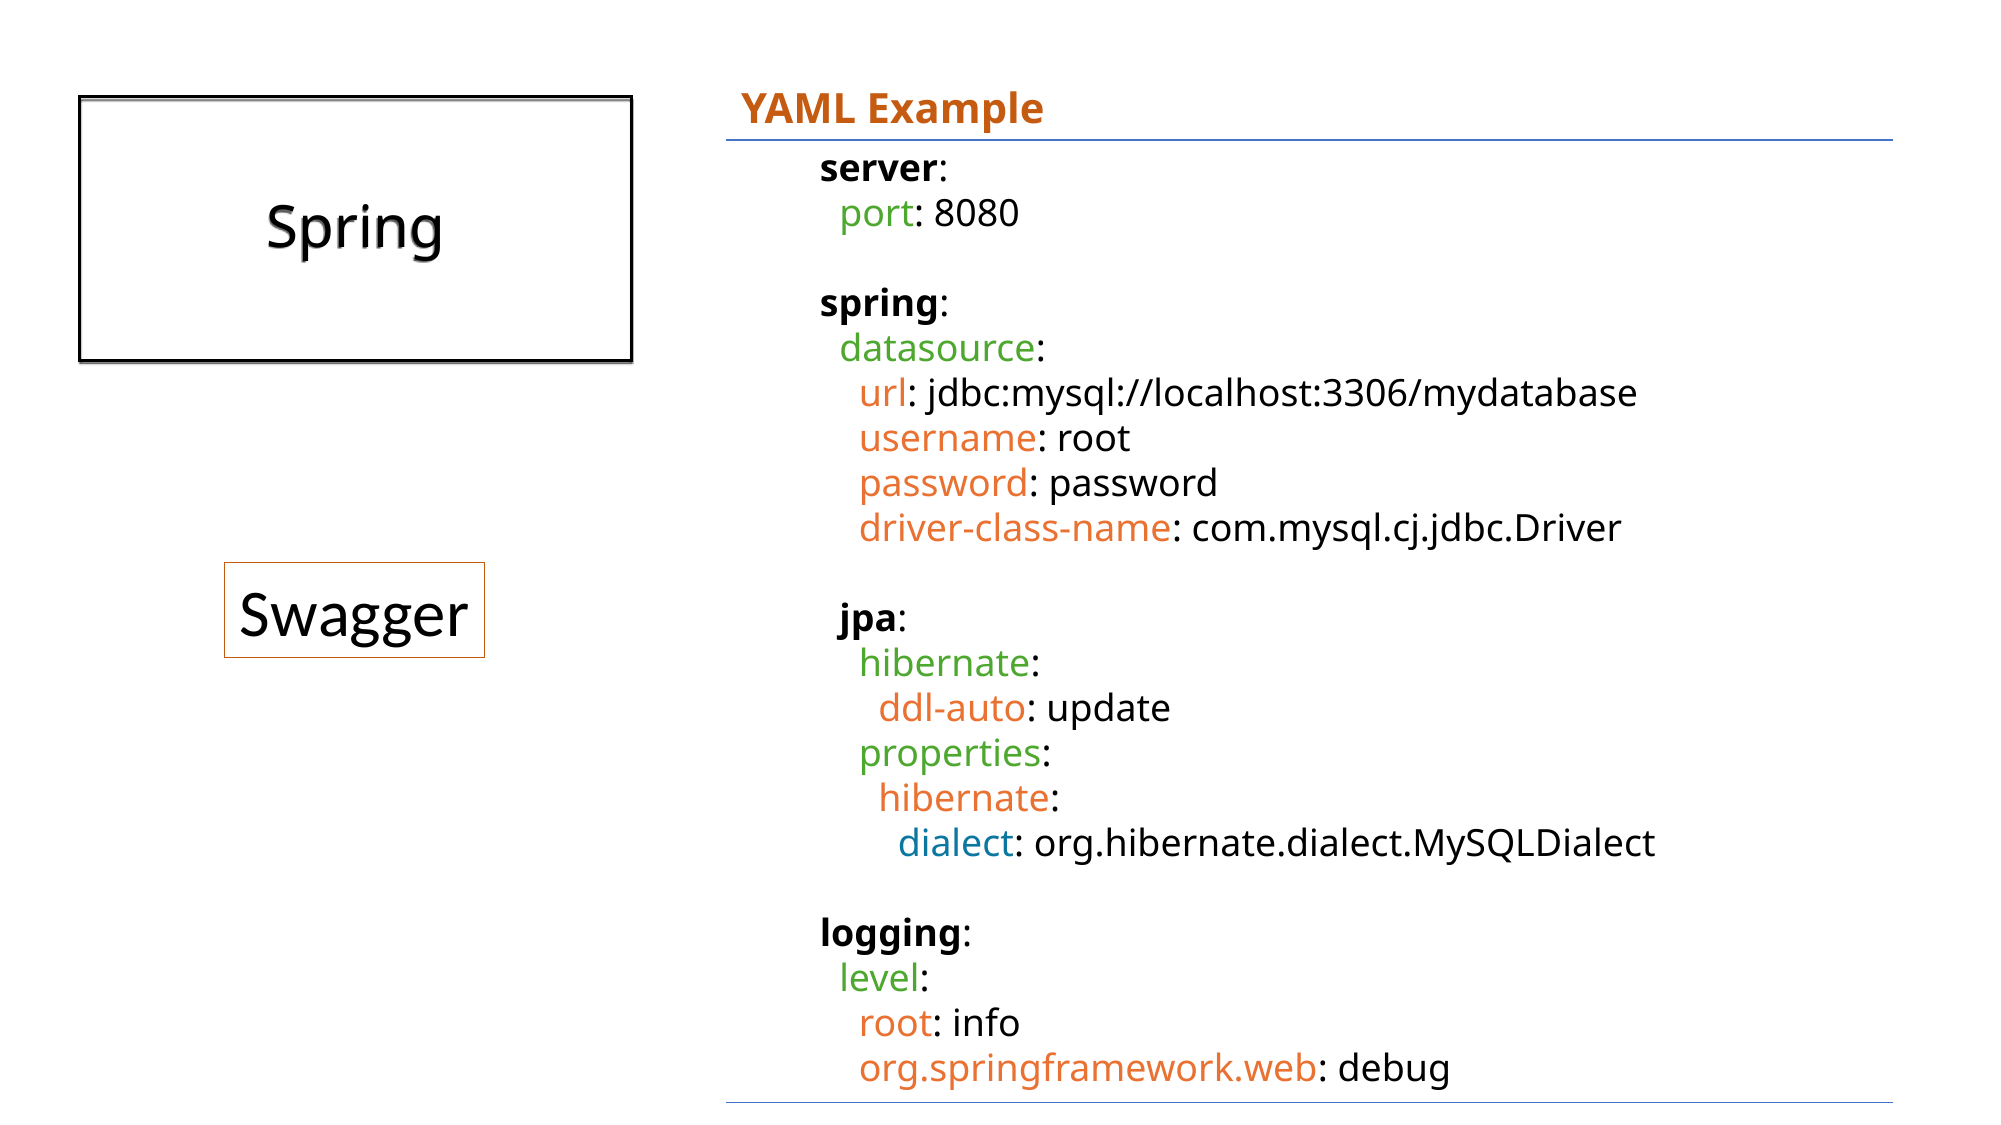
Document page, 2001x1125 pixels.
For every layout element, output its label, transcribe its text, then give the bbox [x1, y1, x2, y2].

text_box server: port: 8080 spring: datasource: url: jdbc:mysql://localhost:3306/mydatabase username: root password: password driver-class-name: com.mysql.cj.jdbc.Driver jpa: hibernate: ddl-auto: update properties: hibernate: dialect: org.hibernate.dialect.MySQLDialect logging: level: root: info org.springframework.web: debug [804, 136, 1718, 1107]
text_box YAML Example [725, 74, 1078, 141]
title Spring [79, 96, 632, 361]
text_box Swagger [225, 562, 485, 658]
